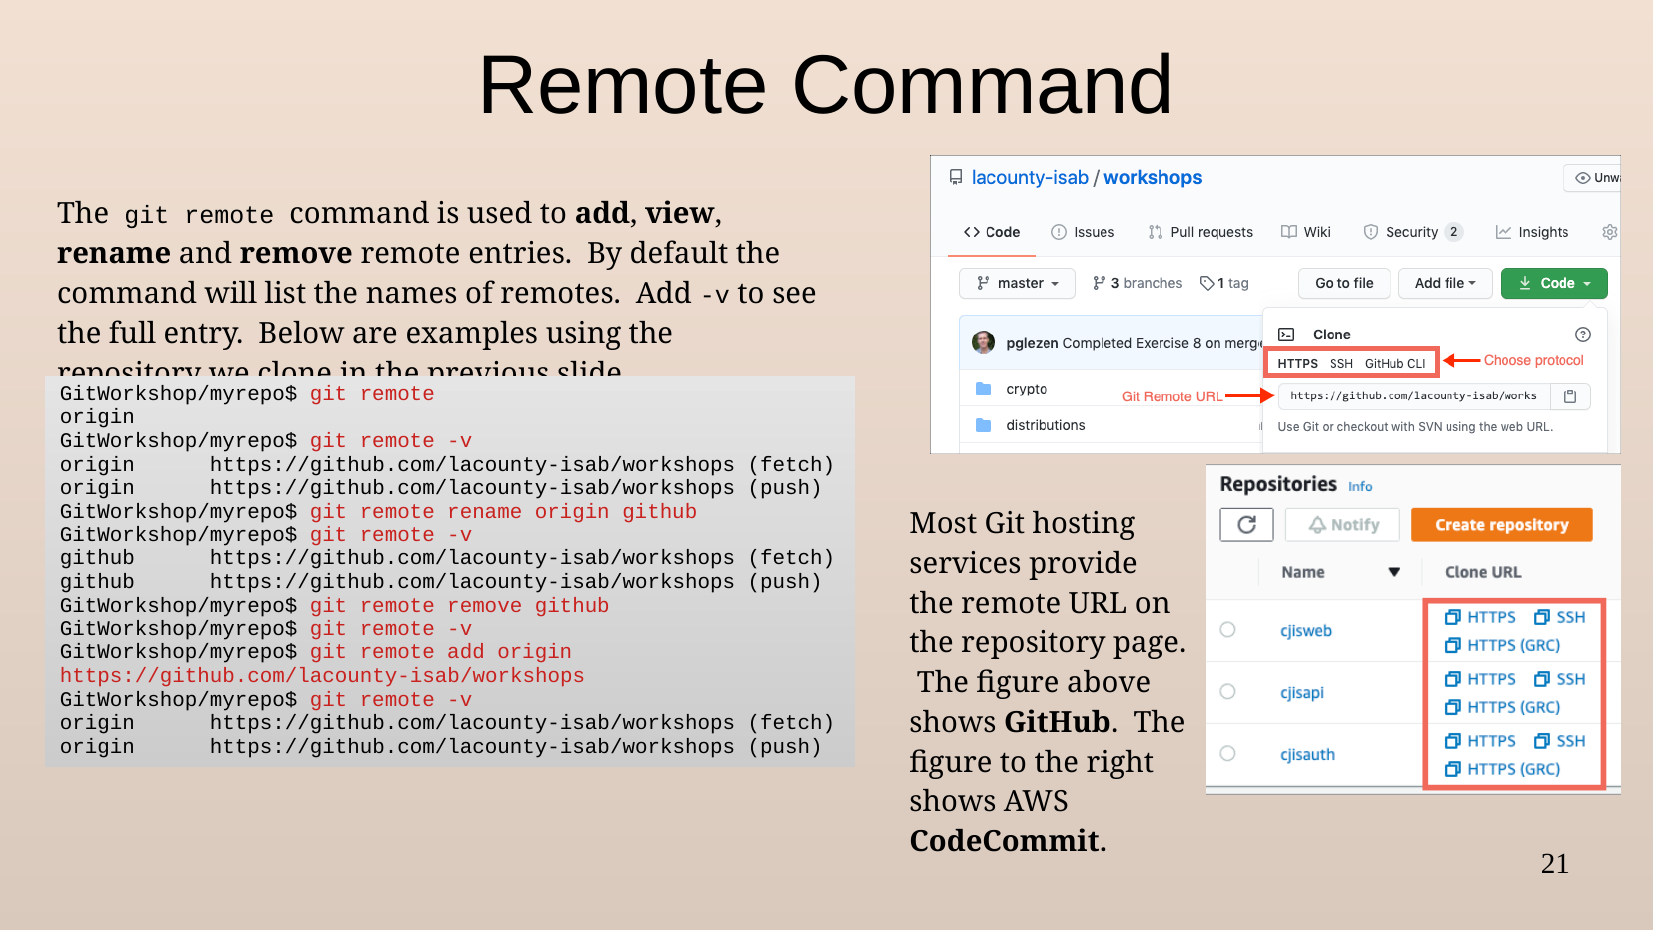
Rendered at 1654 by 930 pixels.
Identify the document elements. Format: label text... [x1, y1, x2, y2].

text_box The git remote command is used to add, view, rename and remove remote entries. By default the command will list the names of remotes. Add -v to see the full entry. Below are examples using the repository we clone in the previous slide. [42, 185, 837, 335]
text_box GitWorkshop/myrepo$ git remote origin GitWorkshop/myrepo$ git remote -v origin https://github.com/lacounty-isab/workshops (fetch) origin https://github.com/lacounty-isab/workshops (push) GitWorkshop/myrepo$ git remote rename origin github GitWorkshop/myrepo$ git remote -v github https://github.com/lacounty-isab/workshops (fetch) github https://github.com/lacounty-isab/workshops (push) GitWorkshop/myrepo$ git remote remove github GitWorkshop/myrepo$ git remote -v GitWorkshop/myrepo$ git remote add origin https://github.com/lacounty-isab/workshops GitWorkshop/myrepo$ git remote -v origin https://github.com/lacounty-isab/workshops (fetch) origin https://github.com/lacounty-isab/workshops (push) [45, 375, 856, 767]
picture [1206, 464, 1621, 796]
title Remote Command [82, 19, 1571, 151]
text_box Most Git hosting services provide the remote URL on the repository page. The figure above shows GitHub. The figure to the right shows AWS CodeCommit. [894, 494, 1203, 781]
picture [930, 155, 1621, 454]
